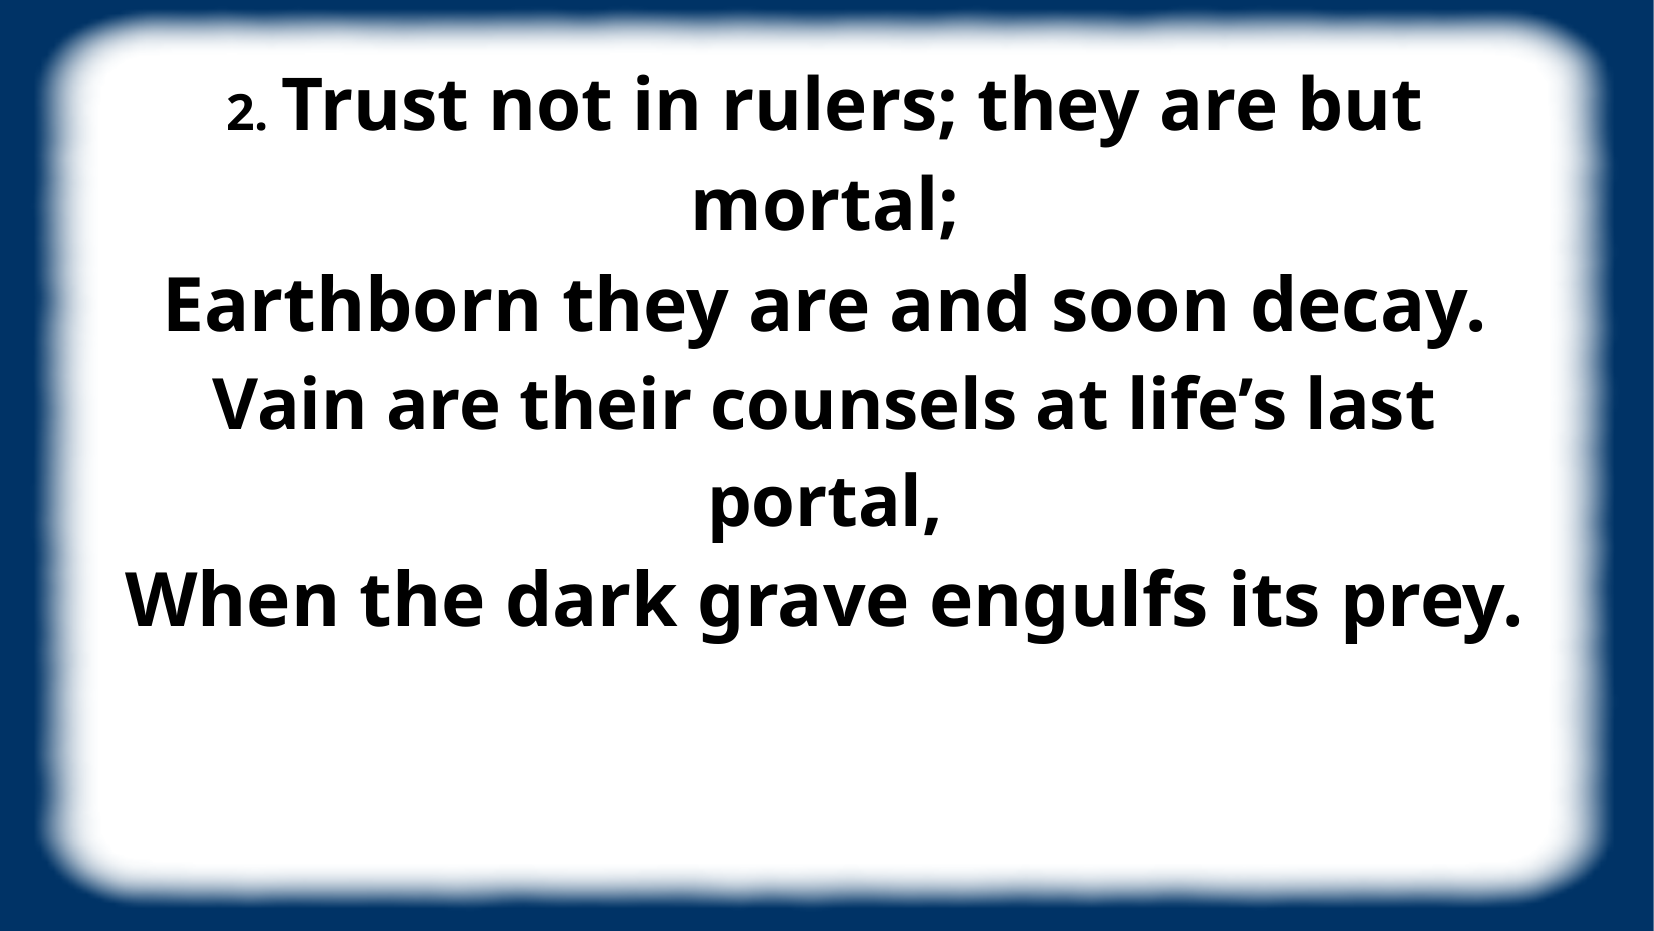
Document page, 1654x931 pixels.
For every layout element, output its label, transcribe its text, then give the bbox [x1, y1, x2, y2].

picture [0, 0, 1654, 931]
text_box 2. Trust not in rulers; they are but mortal; Earthborn they are and soon decay. Vain are their counsels at life’s last portal, When the dark grave engulfs its prey. [105, 45, 1546, 451]
